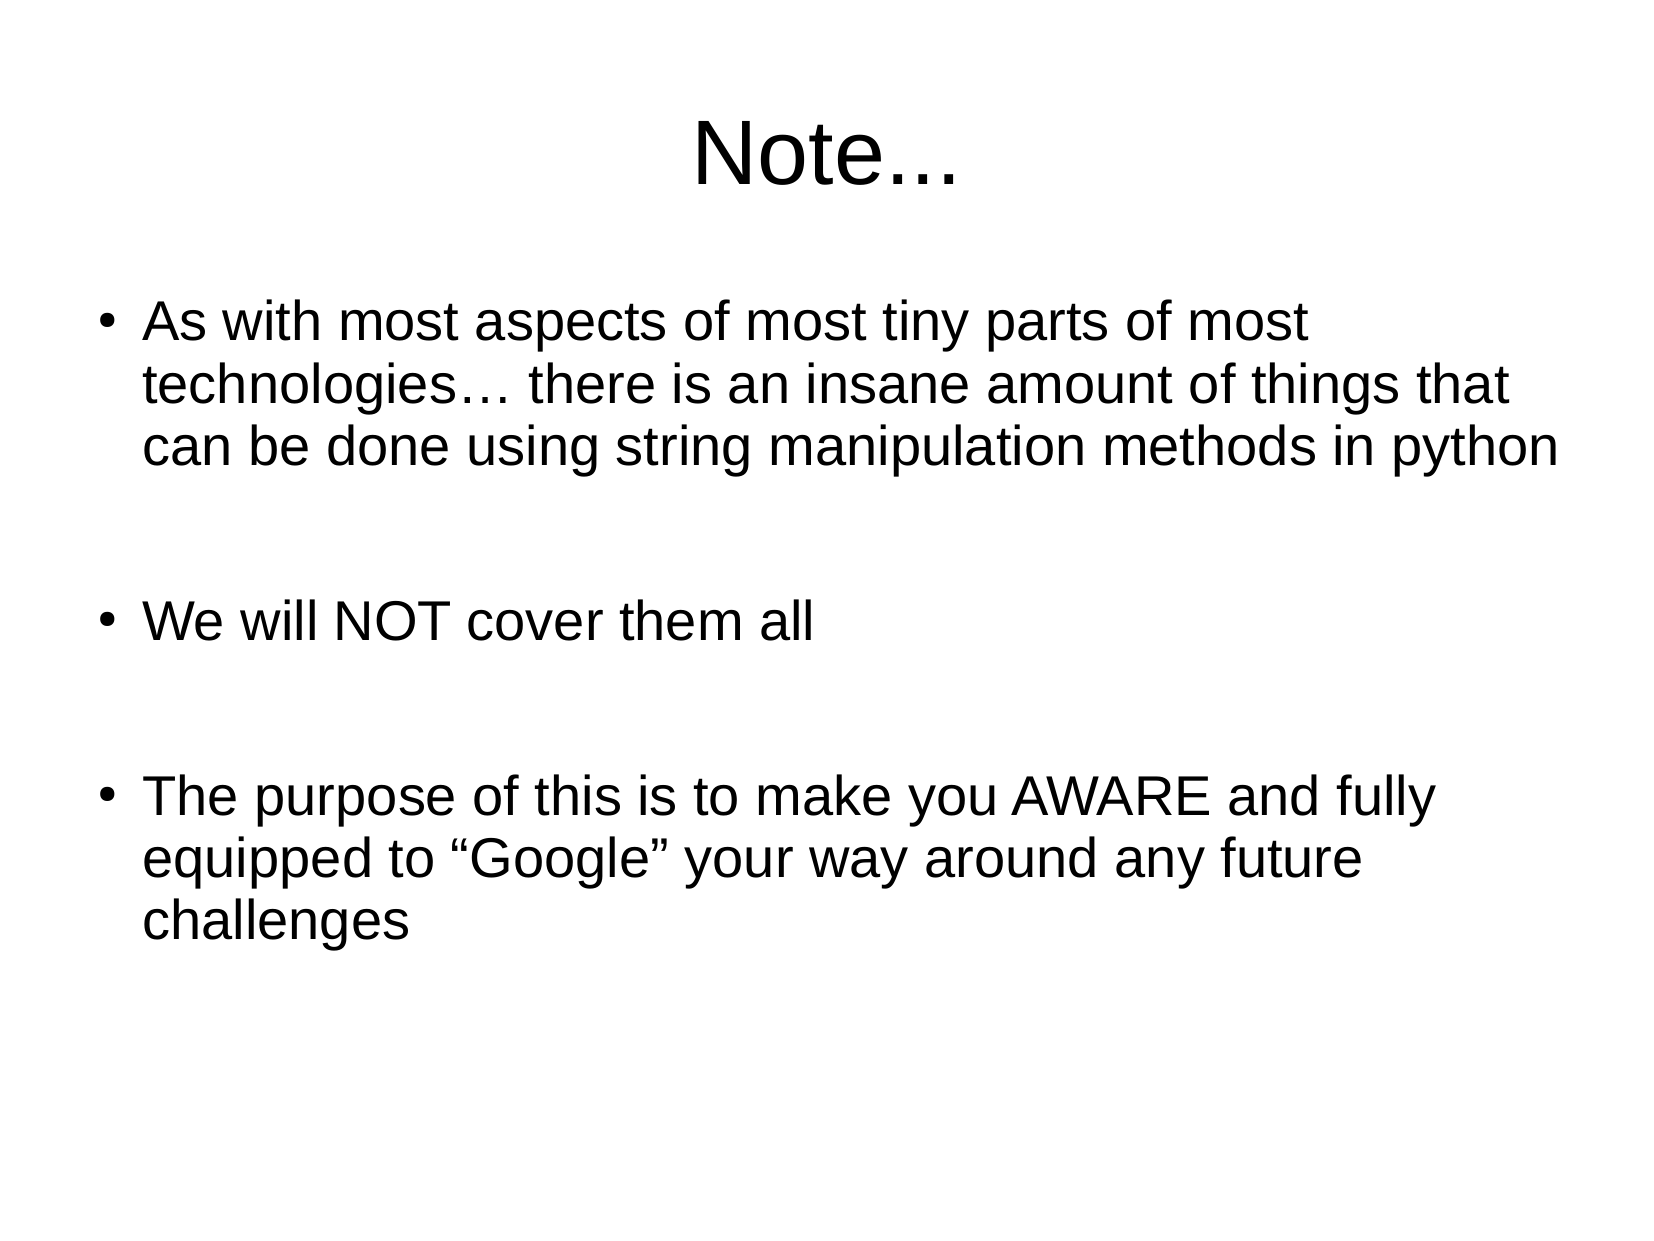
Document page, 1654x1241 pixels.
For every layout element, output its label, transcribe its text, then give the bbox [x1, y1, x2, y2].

title Note... [82, 49, 1571, 257]
list As with most aspects of most tiny parts of most technologies… there is an insane amount of things that can be done using string manipulation methods in python We will NOT cover them all The purpose of this is to make you AWARE and fully equipped to “Google” your way around any future challenges [82, 290, 1571, 1010]
